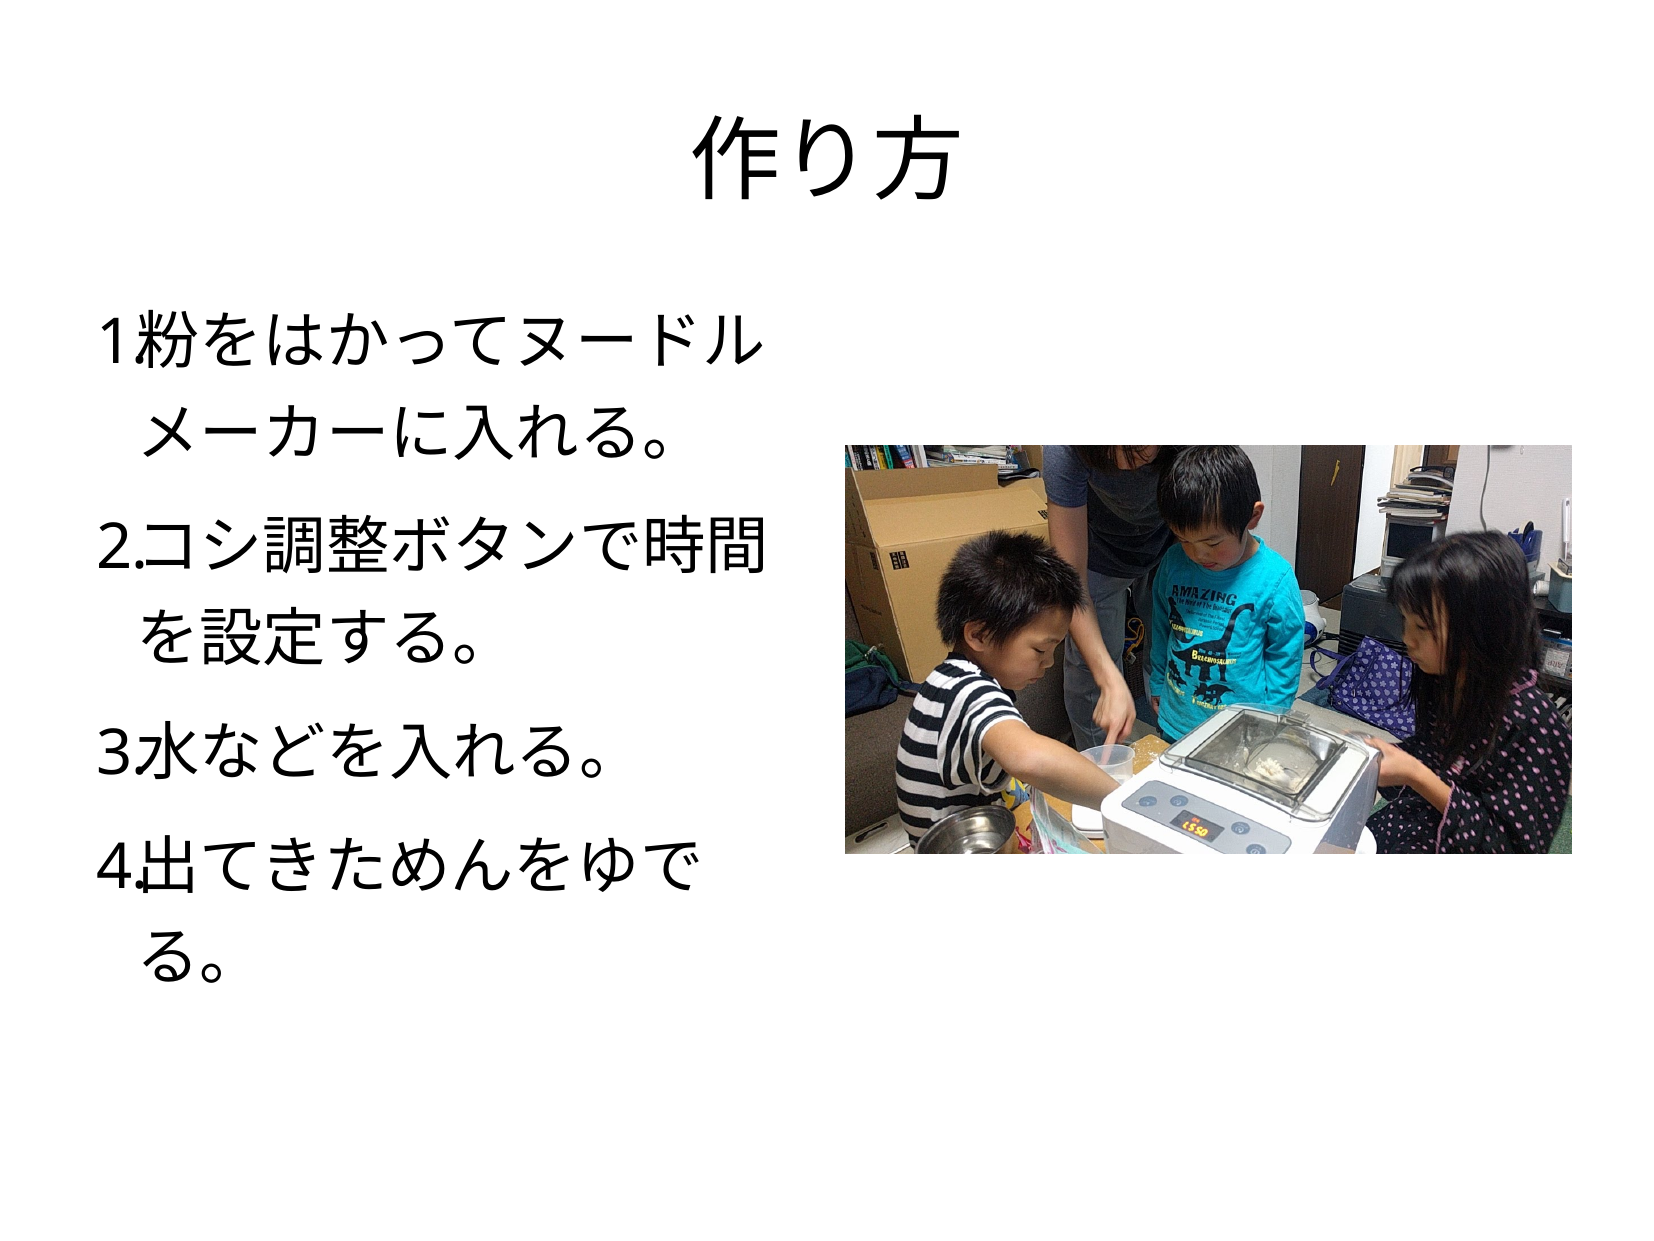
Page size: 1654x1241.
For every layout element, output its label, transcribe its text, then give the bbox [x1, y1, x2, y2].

picture [845, 445, 1572, 854]
list 粉をはかってヌードルメーカーに入れる。 コシ調整ボタンで時間を設定する。 水などを入れる。 出てきためんをゆでる。 [82, 290, 809, 1010]
title 作り方 [82, 49, 1571, 257]
